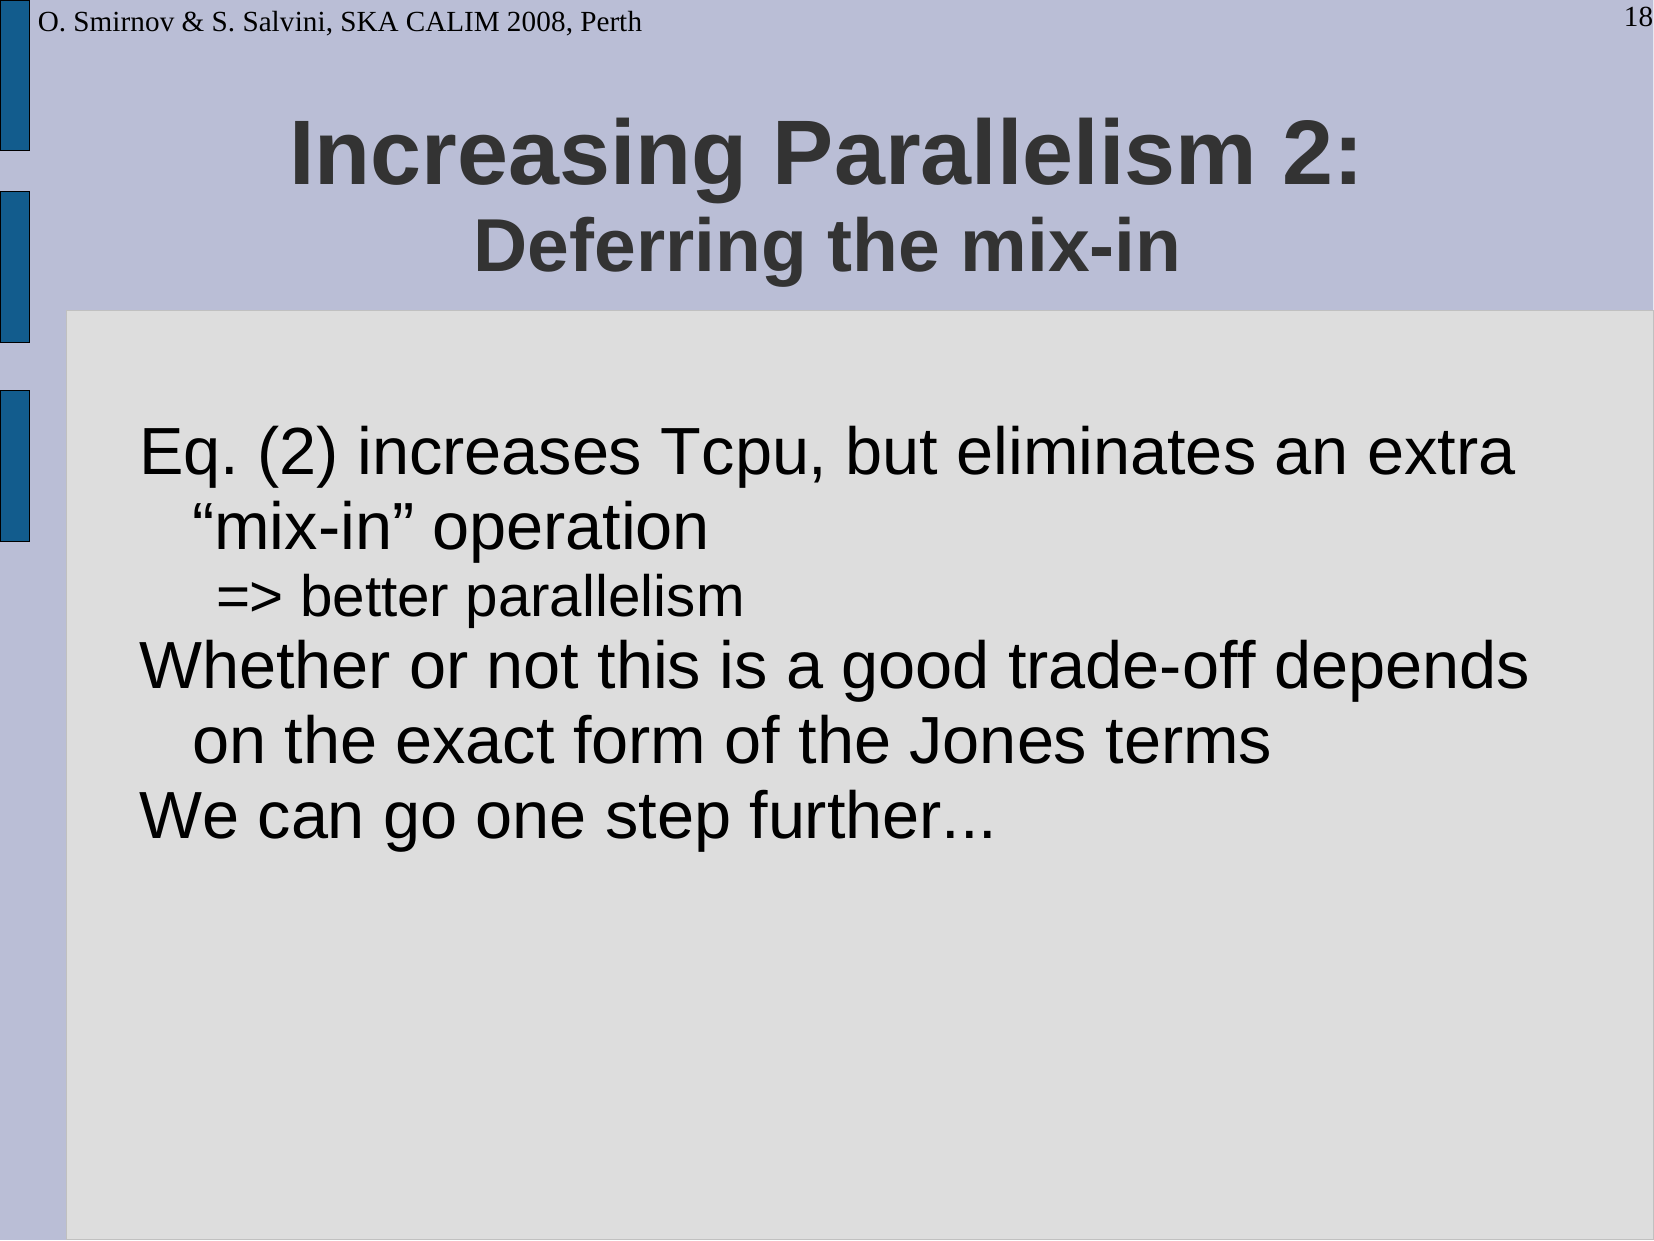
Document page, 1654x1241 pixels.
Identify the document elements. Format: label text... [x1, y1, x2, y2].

list Eq. (2) increases Tcpu, but eliminates an extra “mix-in” operation => better parallelism Whether or not this is a good trade-off depends on the exact form of the Jones terms We can go one step further... [121, 413, 1534, 1127]
title Increasing Parallelism 2: Deferring the mix-in [121, 91, 1534, 299]
